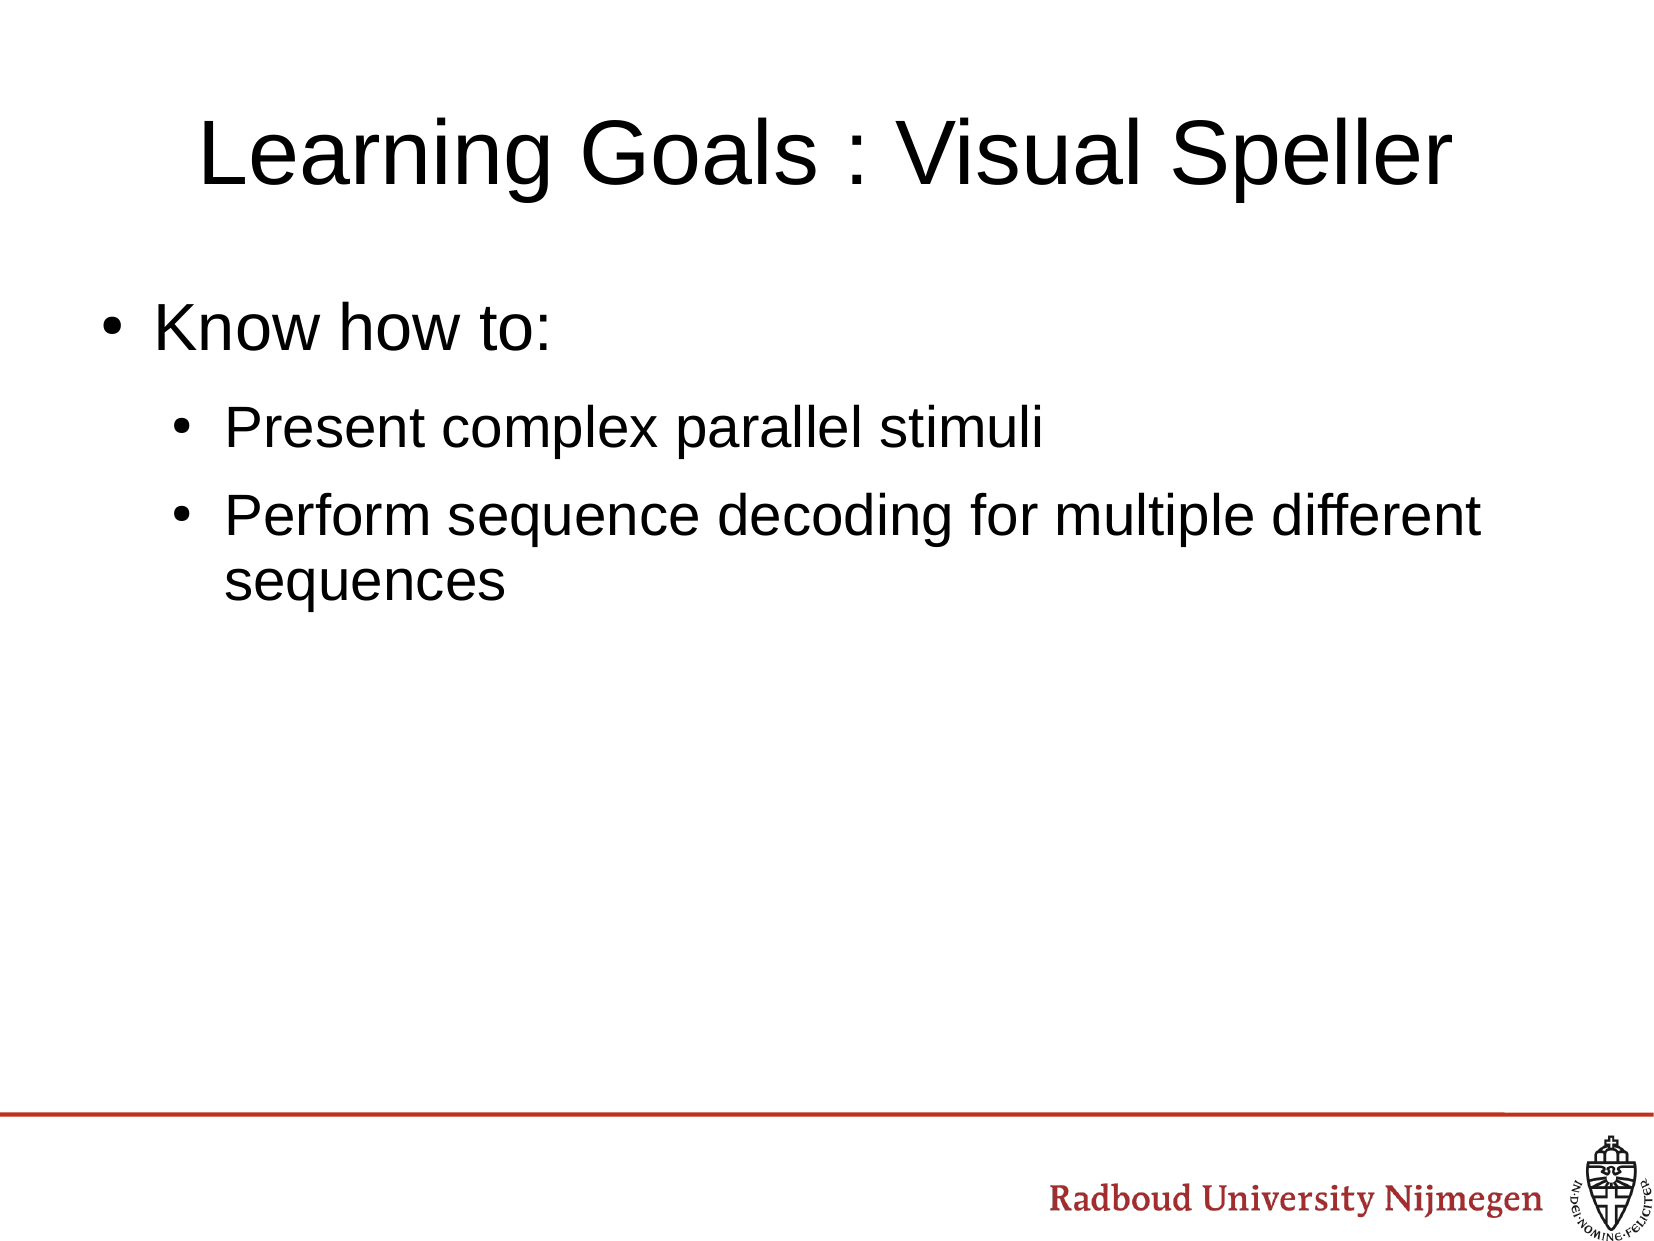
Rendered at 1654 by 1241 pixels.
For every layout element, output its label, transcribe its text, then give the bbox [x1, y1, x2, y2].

picture [1050, 1134, 1654, 1241]
list Know how to: Present complex parallel stimuli Perform sequence decoding for multiple different sequences [82, 290, 1571, 1109]
title Learning Goals : Visual Speller [82, 49, 1571, 257]
